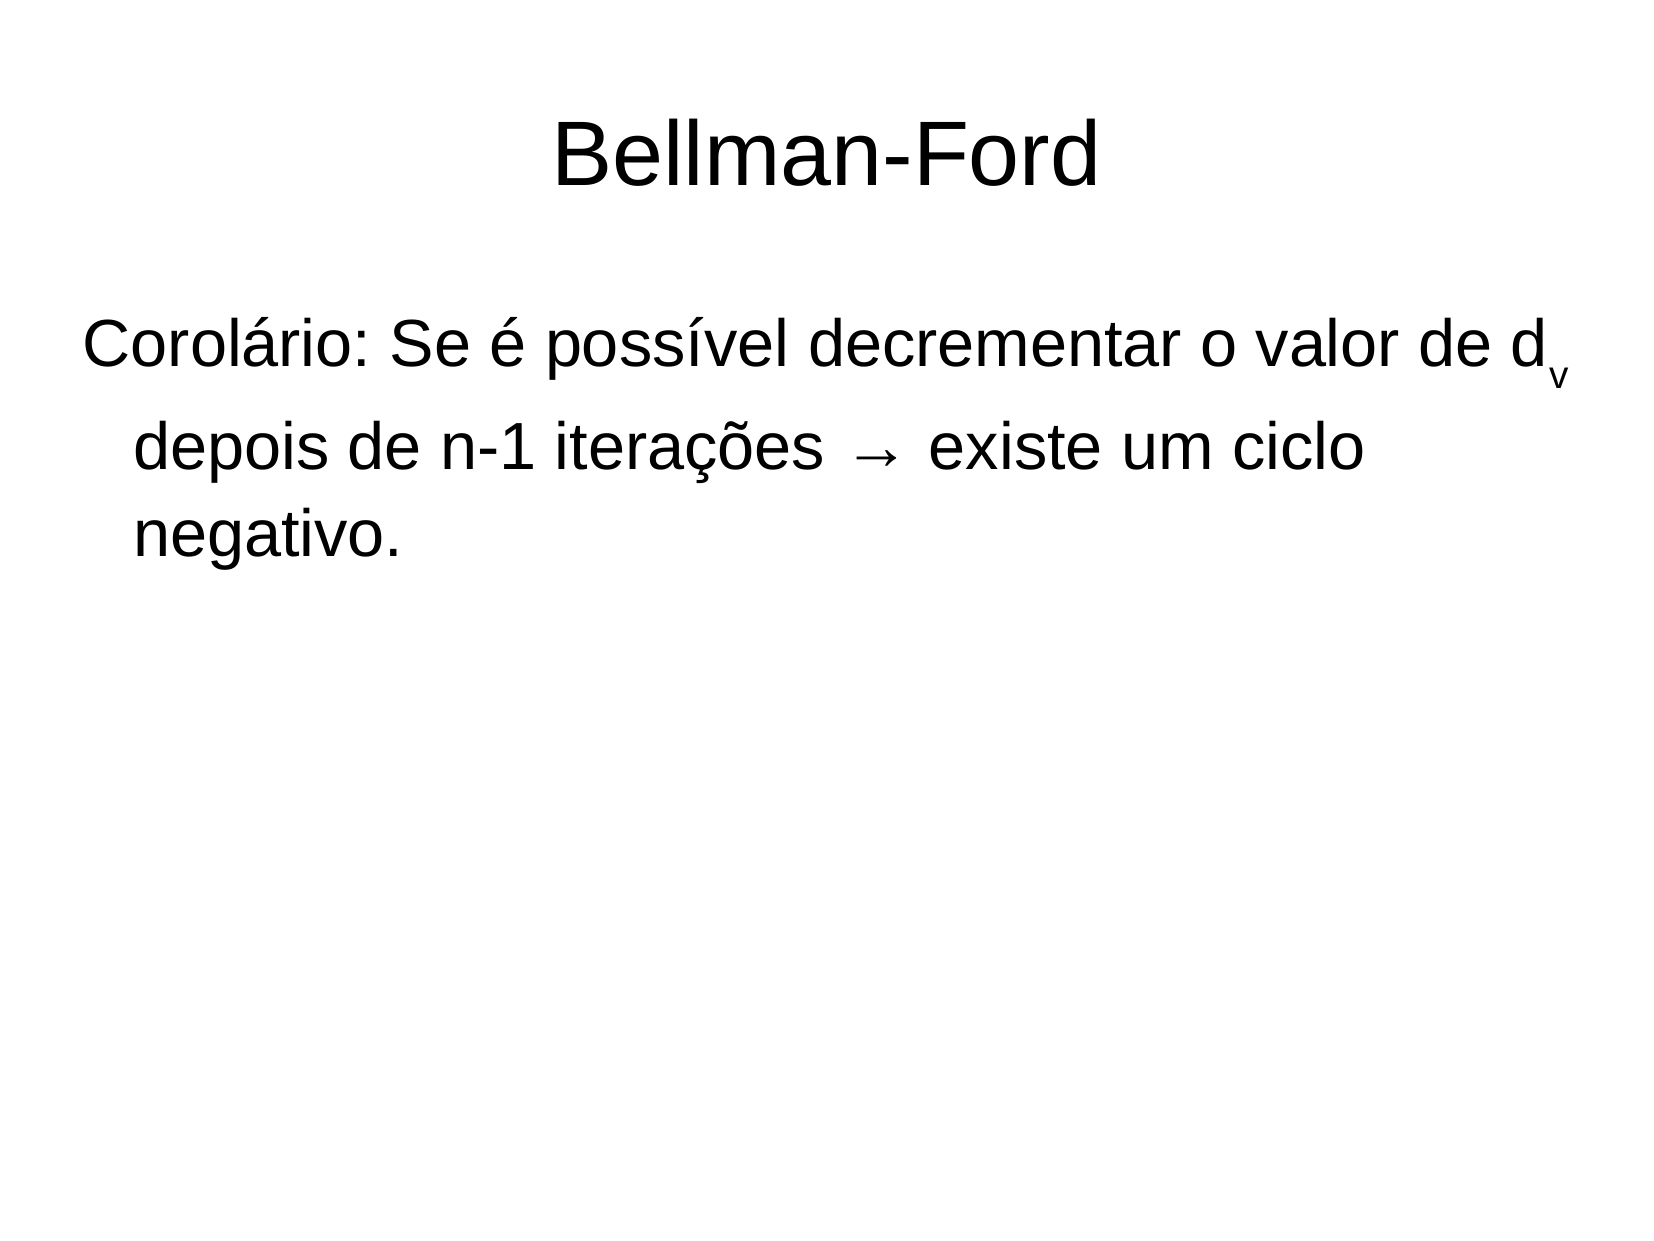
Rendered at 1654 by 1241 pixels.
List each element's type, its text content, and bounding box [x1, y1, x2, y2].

list Corolário: Se é possível decrementar o valor de dv depois de n-1 iterações → existe um ciclo negativo. [82, 290, 1571, 1094]
title Bellman-Ford [82, 56, 1571, 250]
